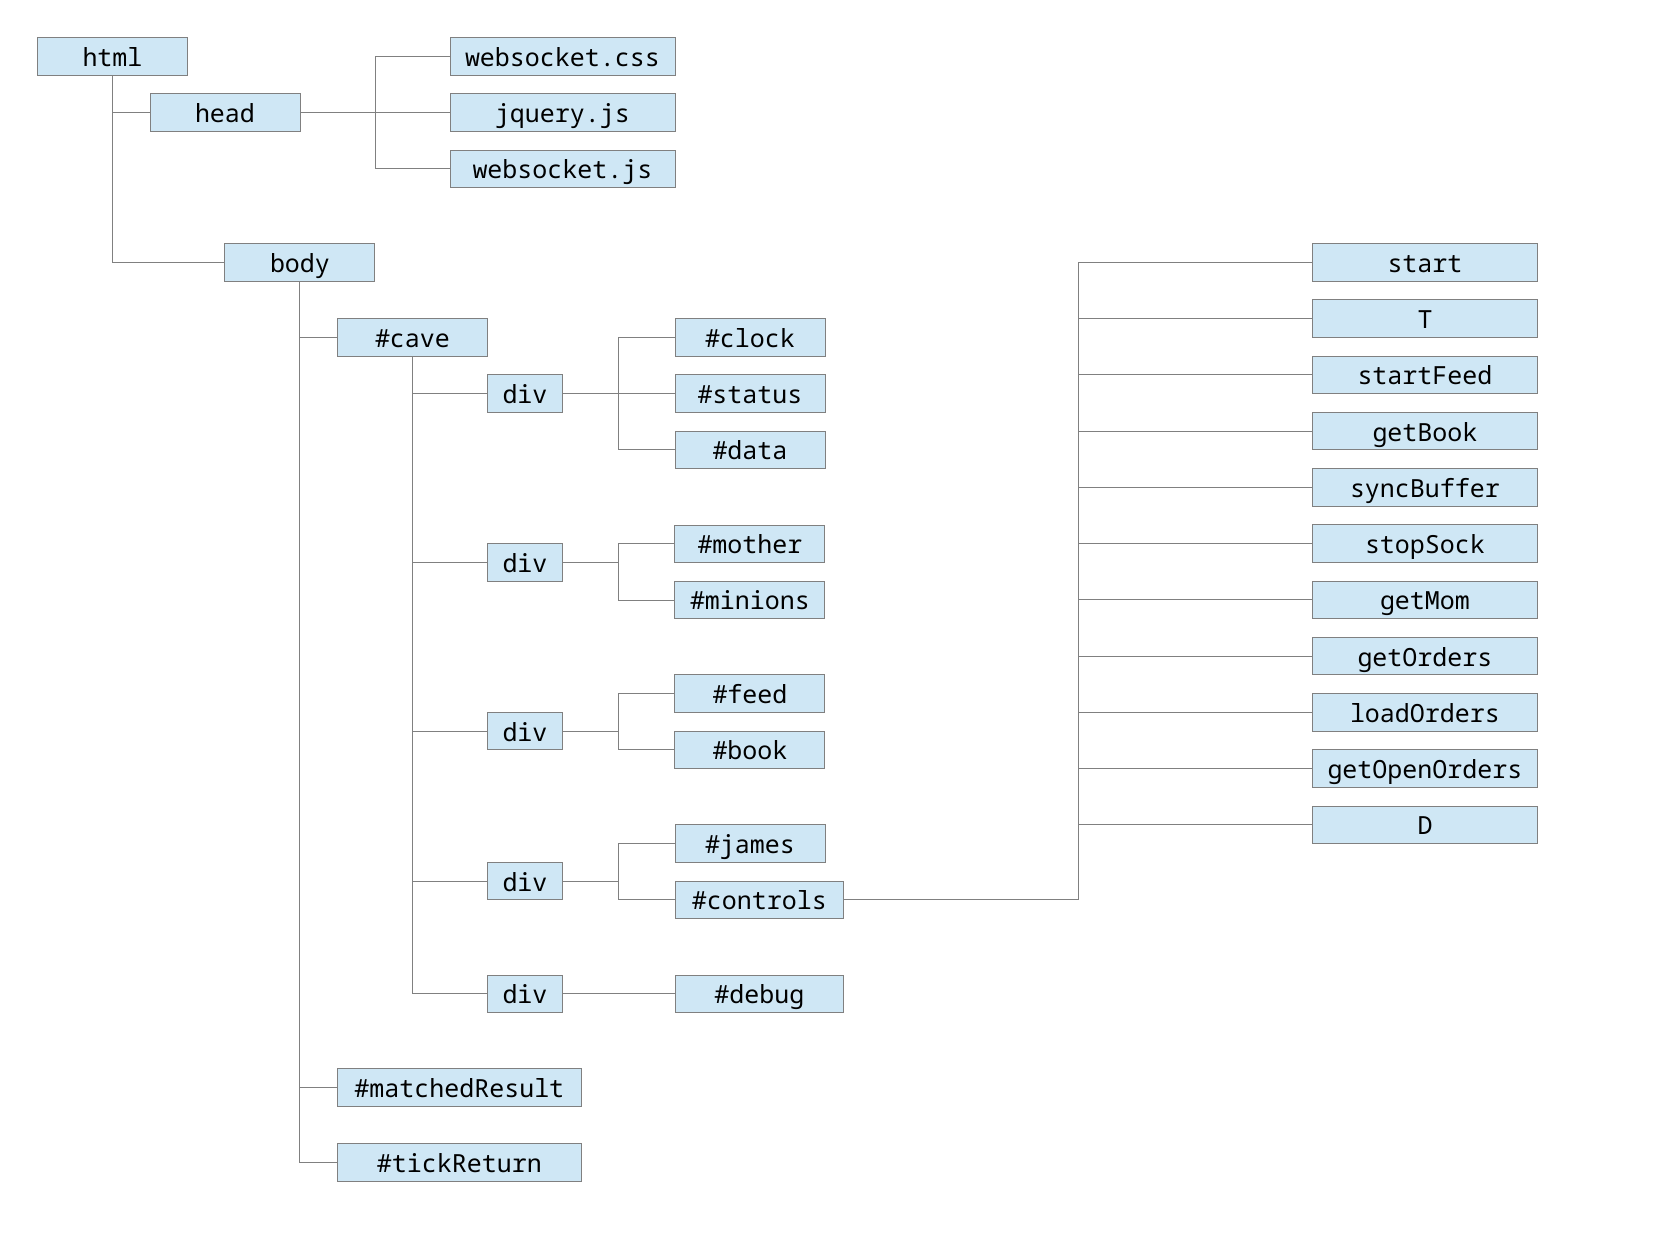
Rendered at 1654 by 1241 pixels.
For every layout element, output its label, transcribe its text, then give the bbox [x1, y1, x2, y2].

text_box #matchedResult [337, 1068, 582, 1107]
text_box start [1312, 243, 1538, 282]
text_box div [487, 543, 563, 582]
text_box div [487, 712, 563, 750]
text_box #controls [675, 881, 844, 919]
text_box T [1312, 299, 1538, 338]
text_box D [1312, 806, 1538, 844]
text_box #debug [675, 975, 844, 1013]
text_box #james [675, 824, 826, 863]
text_box #minions [674, 581, 825, 619]
text_box getBook [1312, 412, 1538, 450]
text_box body [224, 243, 375, 282]
text_box div [487, 374, 563, 413]
text_box stopSock [1312, 524, 1538, 563]
text_box div [487, 862, 563, 900]
text_box #tickReturn [337, 1143, 582, 1182]
text_box getOrders [1312, 637, 1538, 675]
text_box #cave [337, 318, 488, 357]
text_box startFeed [1312, 356, 1538, 394]
text_box #data [675, 431, 826, 469]
text_box html [37, 37, 188, 76]
text_box syncBuffer [1312, 468, 1538, 507]
text_box websocket.js [450, 150, 676, 188]
text_box jquery.js [450, 93, 676, 132]
text_box #feed [674, 674, 825, 713]
text_box getOpenOrders [1312, 749, 1538, 788]
text_box #book [674, 731, 825, 769]
text_box #mother [674, 525, 825, 563]
text_box div [487, 975, 563, 1013]
text_box head [150, 93, 301, 132]
text_box websocket.css [450, 37, 676, 76]
text_box getMom [1312, 581, 1538, 619]
text_box loadOrders [1312, 693, 1538, 732]
text_box #status [675, 374, 826, 413]
text_box #clock [675, 318, 826, 357]
